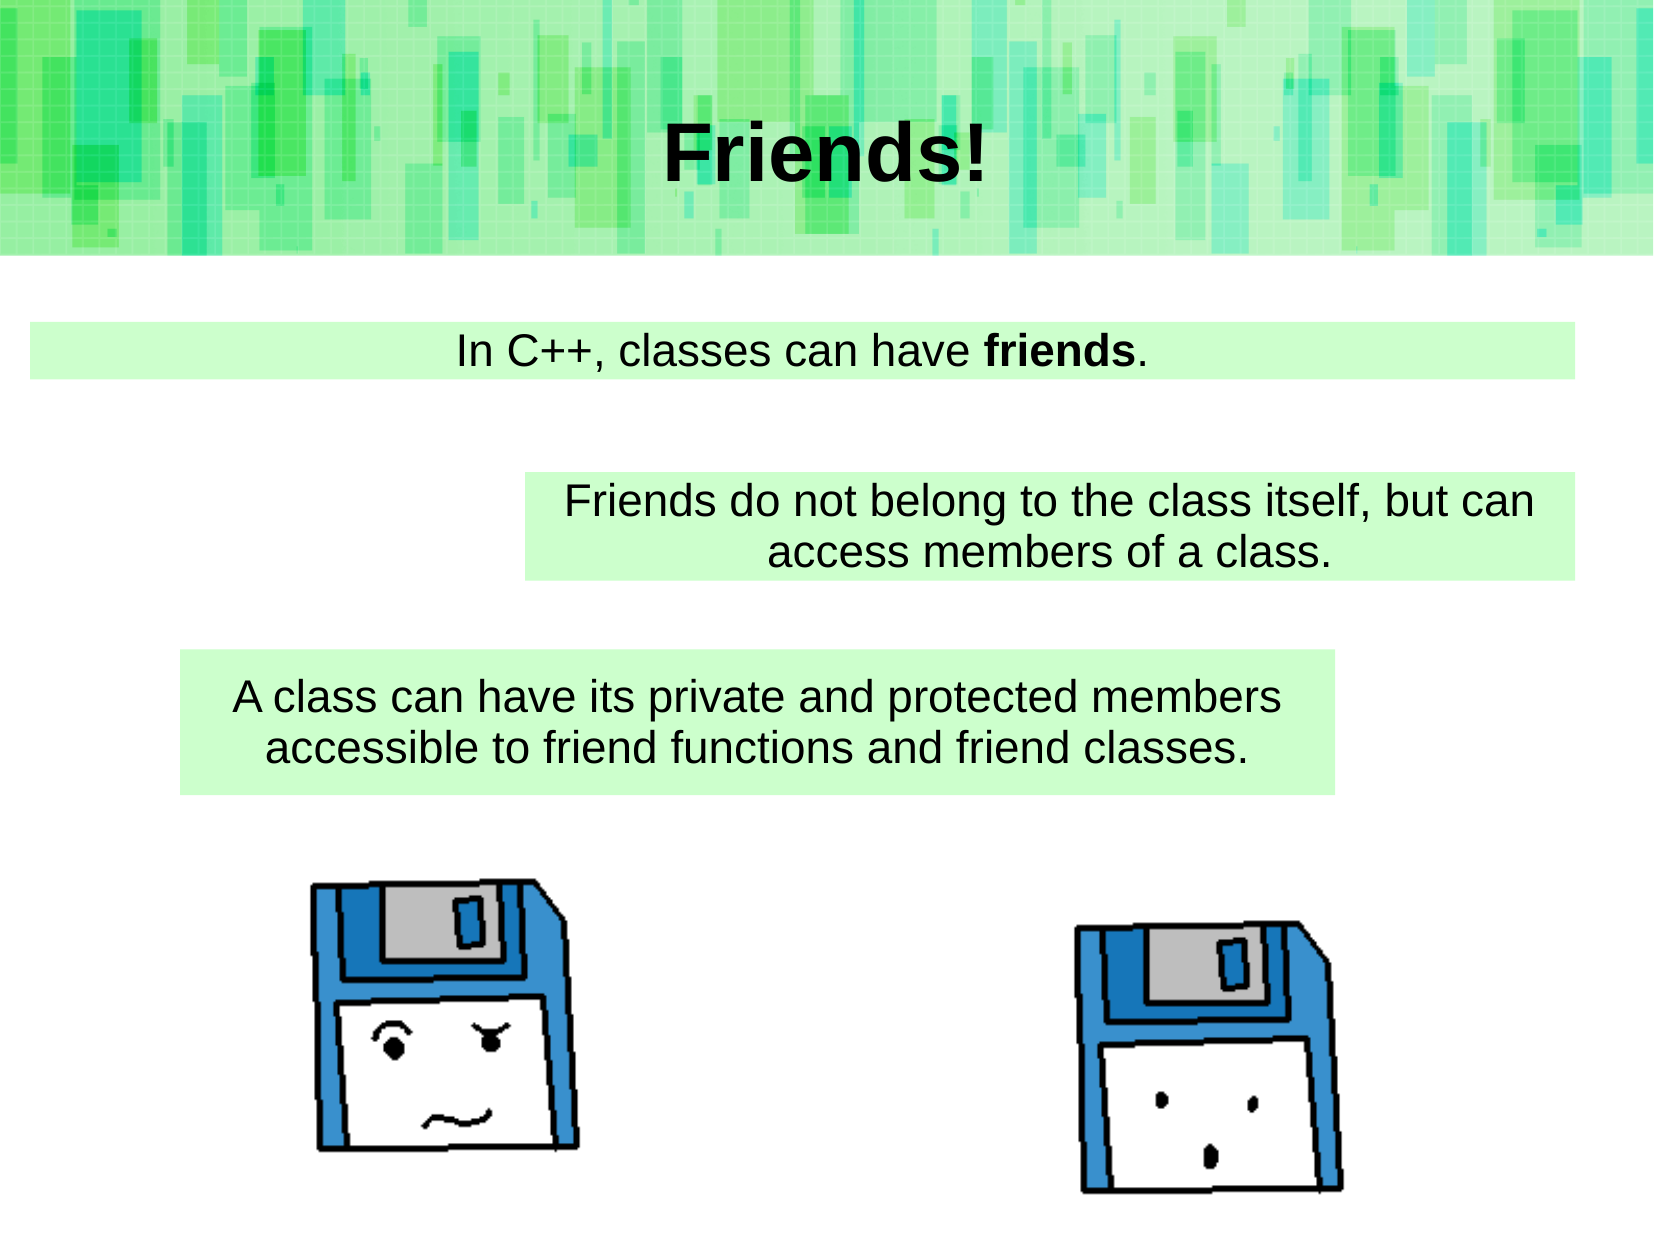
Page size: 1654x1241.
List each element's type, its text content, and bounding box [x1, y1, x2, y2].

picture [0, 0, 1654, 1241]
text_box A class can have its private and protected members accessible to friend functions and friend classes. [180, 649, 1336, 796]
title Friends! [82, 49, 1571, 257]
text_box Friends do not belong to the class itself, but can access members of a class. [525, 472, 1576, 581]
text_box In C++, classes can have friends. [30, 321, 1576, 380]
